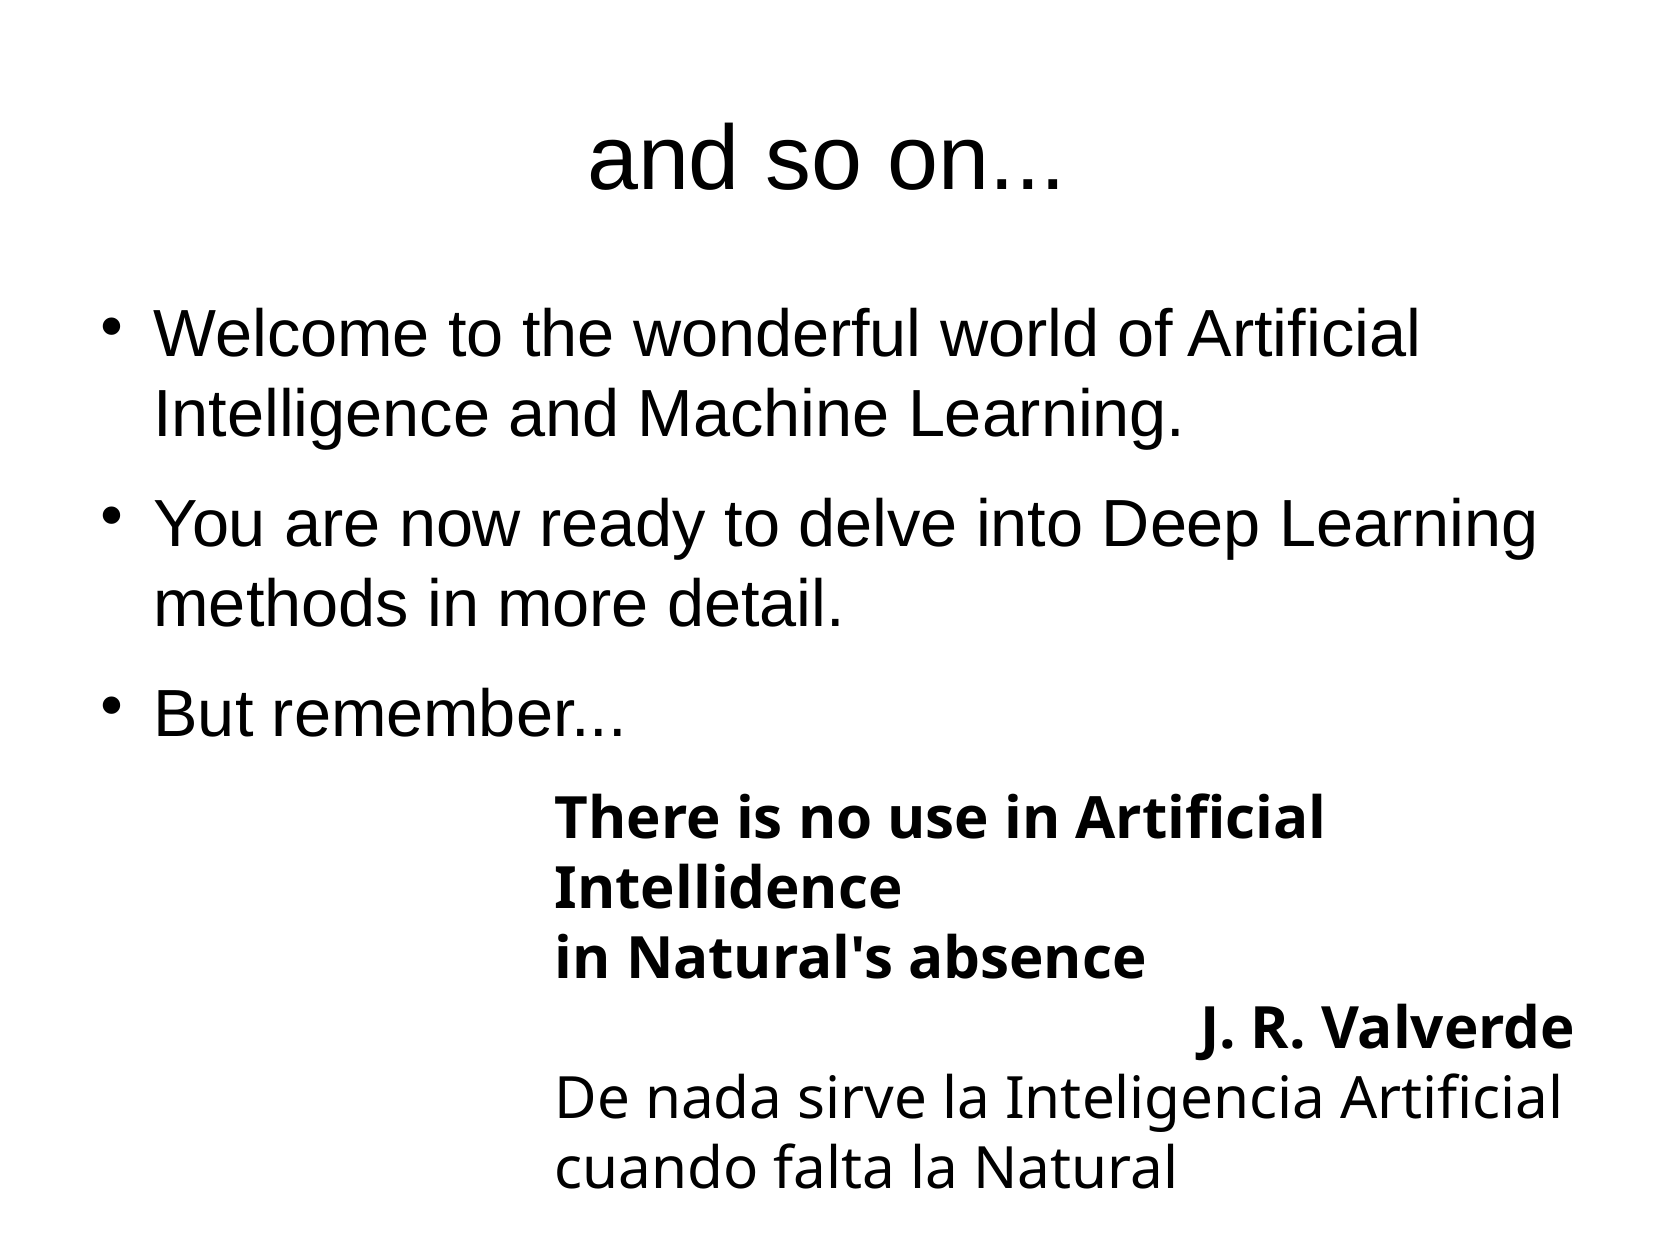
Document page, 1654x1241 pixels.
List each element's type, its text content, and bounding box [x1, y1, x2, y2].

text_box Welcome to the wonderful world of Artificial Intelligence and Machine Learning. You are now ready to delve into Deep Learning methods in more detail. But remember... [82, 290, 1571, 1087]
text_box There is no use in Artificial Intellidence in Natural's absence J. R. Valverde De nada sirve la Inteligencia Artificial cuando falta la Natural [539, 773, 1590, 1202]
text_box and so on... [82, 49, 1571, 257]
